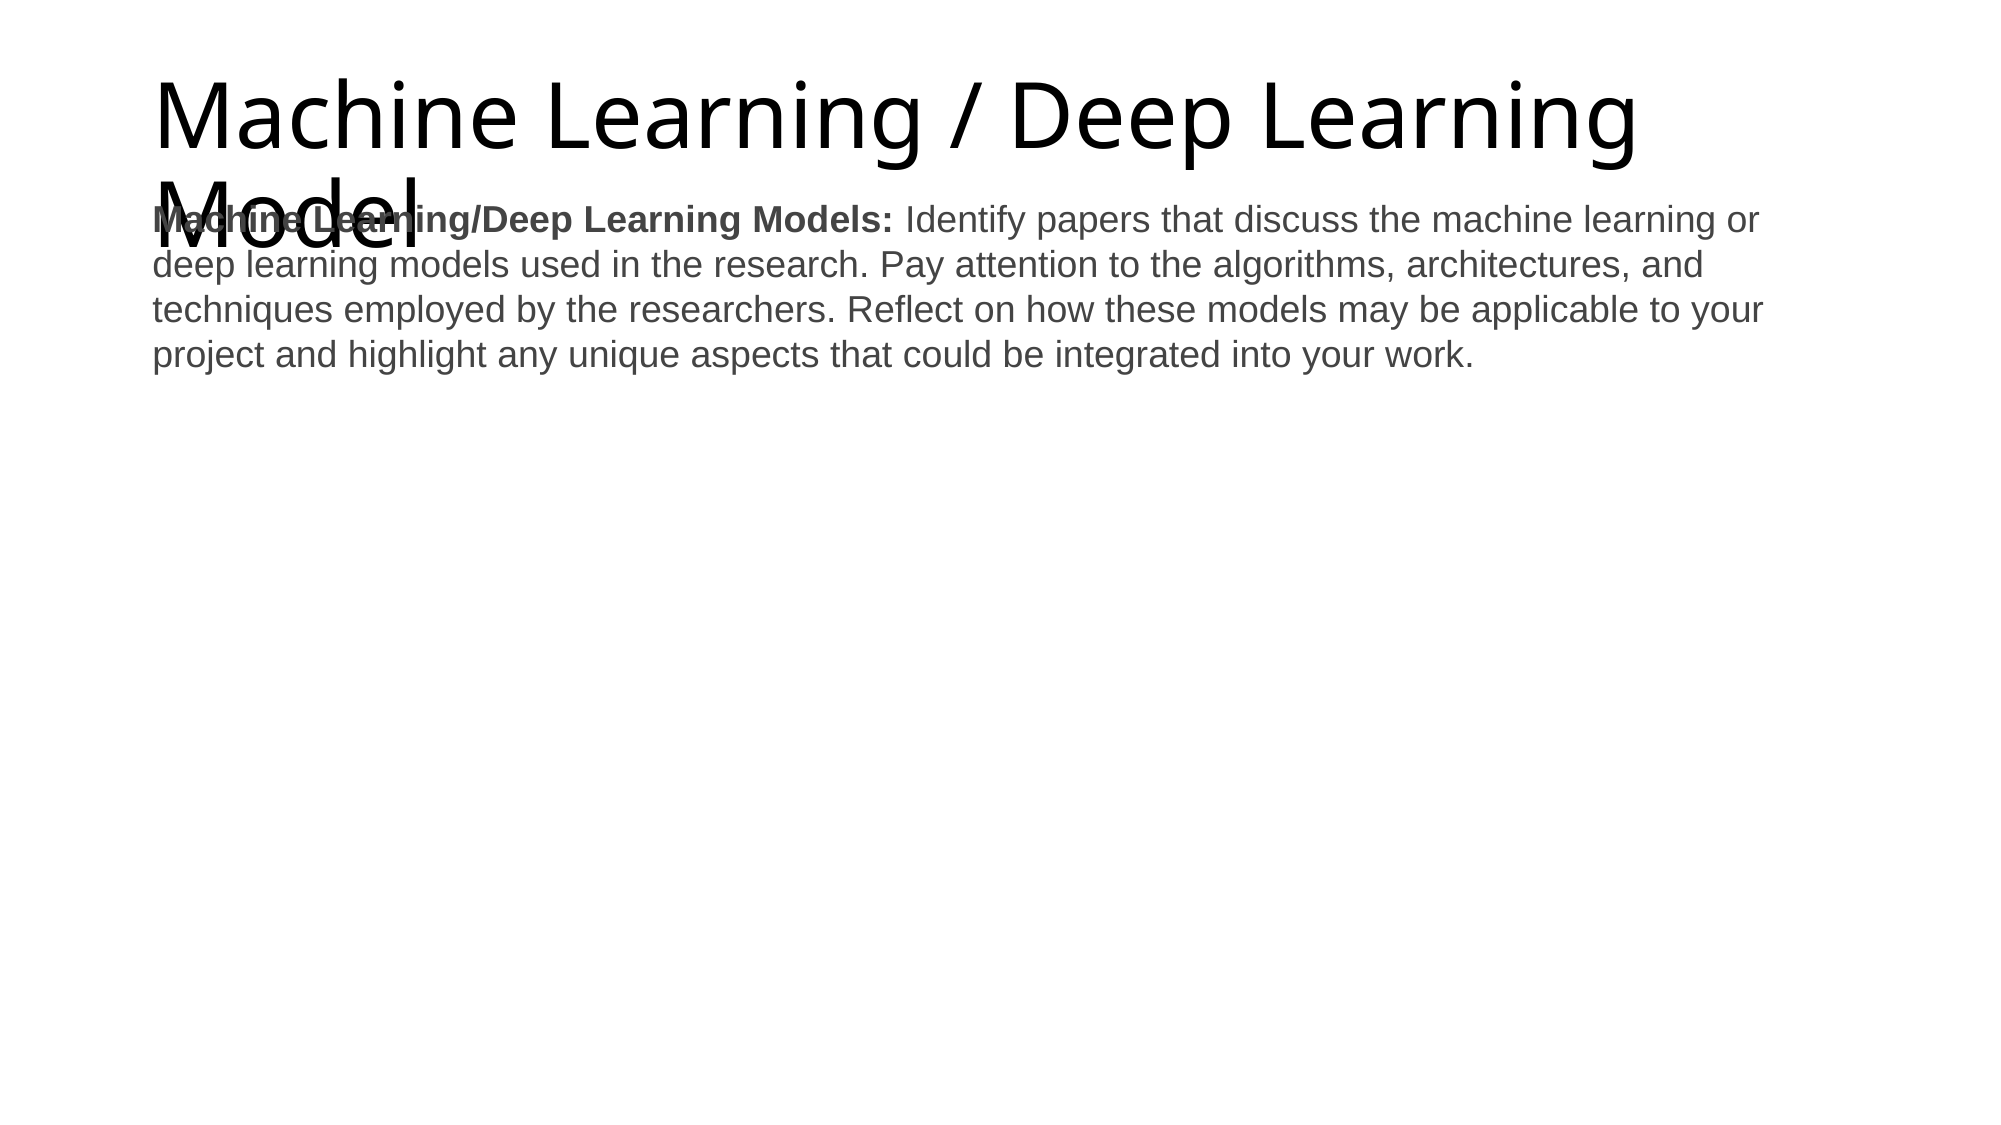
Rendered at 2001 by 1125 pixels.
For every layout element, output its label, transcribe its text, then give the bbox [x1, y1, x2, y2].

title Machine Learning / Deep Learning Model [137, 59, 1863, 187]
text_box Machine Learning/Deep Learning Models: Identify papers that discuss the machine learning or deep learning models used in the research. Pay attention to the algorithms, architectures, and techniques employed by the researchers. Reflect on how these models may be applicable to your project and highlight any unique aspects that could be integrated into your work. [137, 187, 1863, 431]
